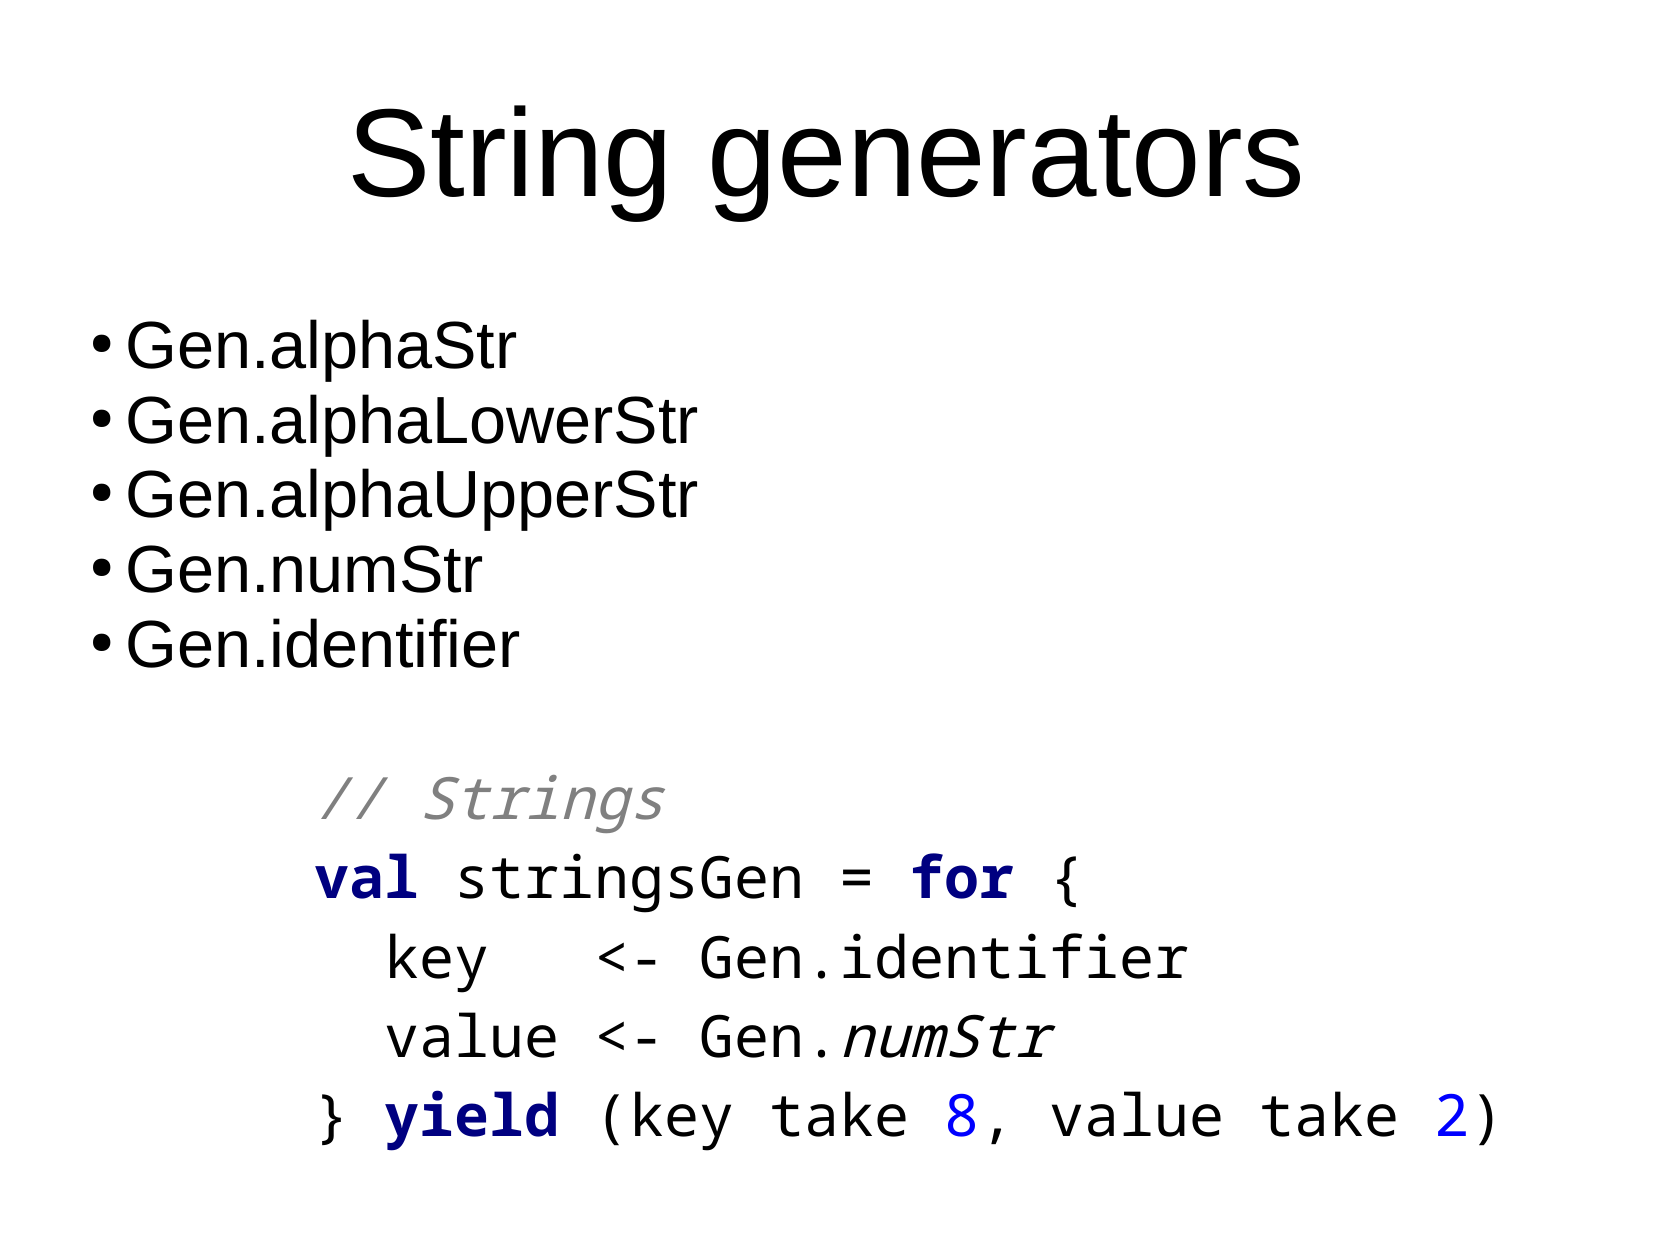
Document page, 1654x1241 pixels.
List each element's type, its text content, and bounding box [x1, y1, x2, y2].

title String generators [82, 49, 1571, 257]
text_box // Strings val stringsGen = for { key <- Gen.identifier value <- Gen.numStr } yield (key take 8, value take 2) [300, 750, 1549, 1126]
text_box Gen.alphaStr Gen.alphaLowerStr Gen.alphaUpperStr Gen.numStr Gen.identifier [75, 300, 976, 690]
